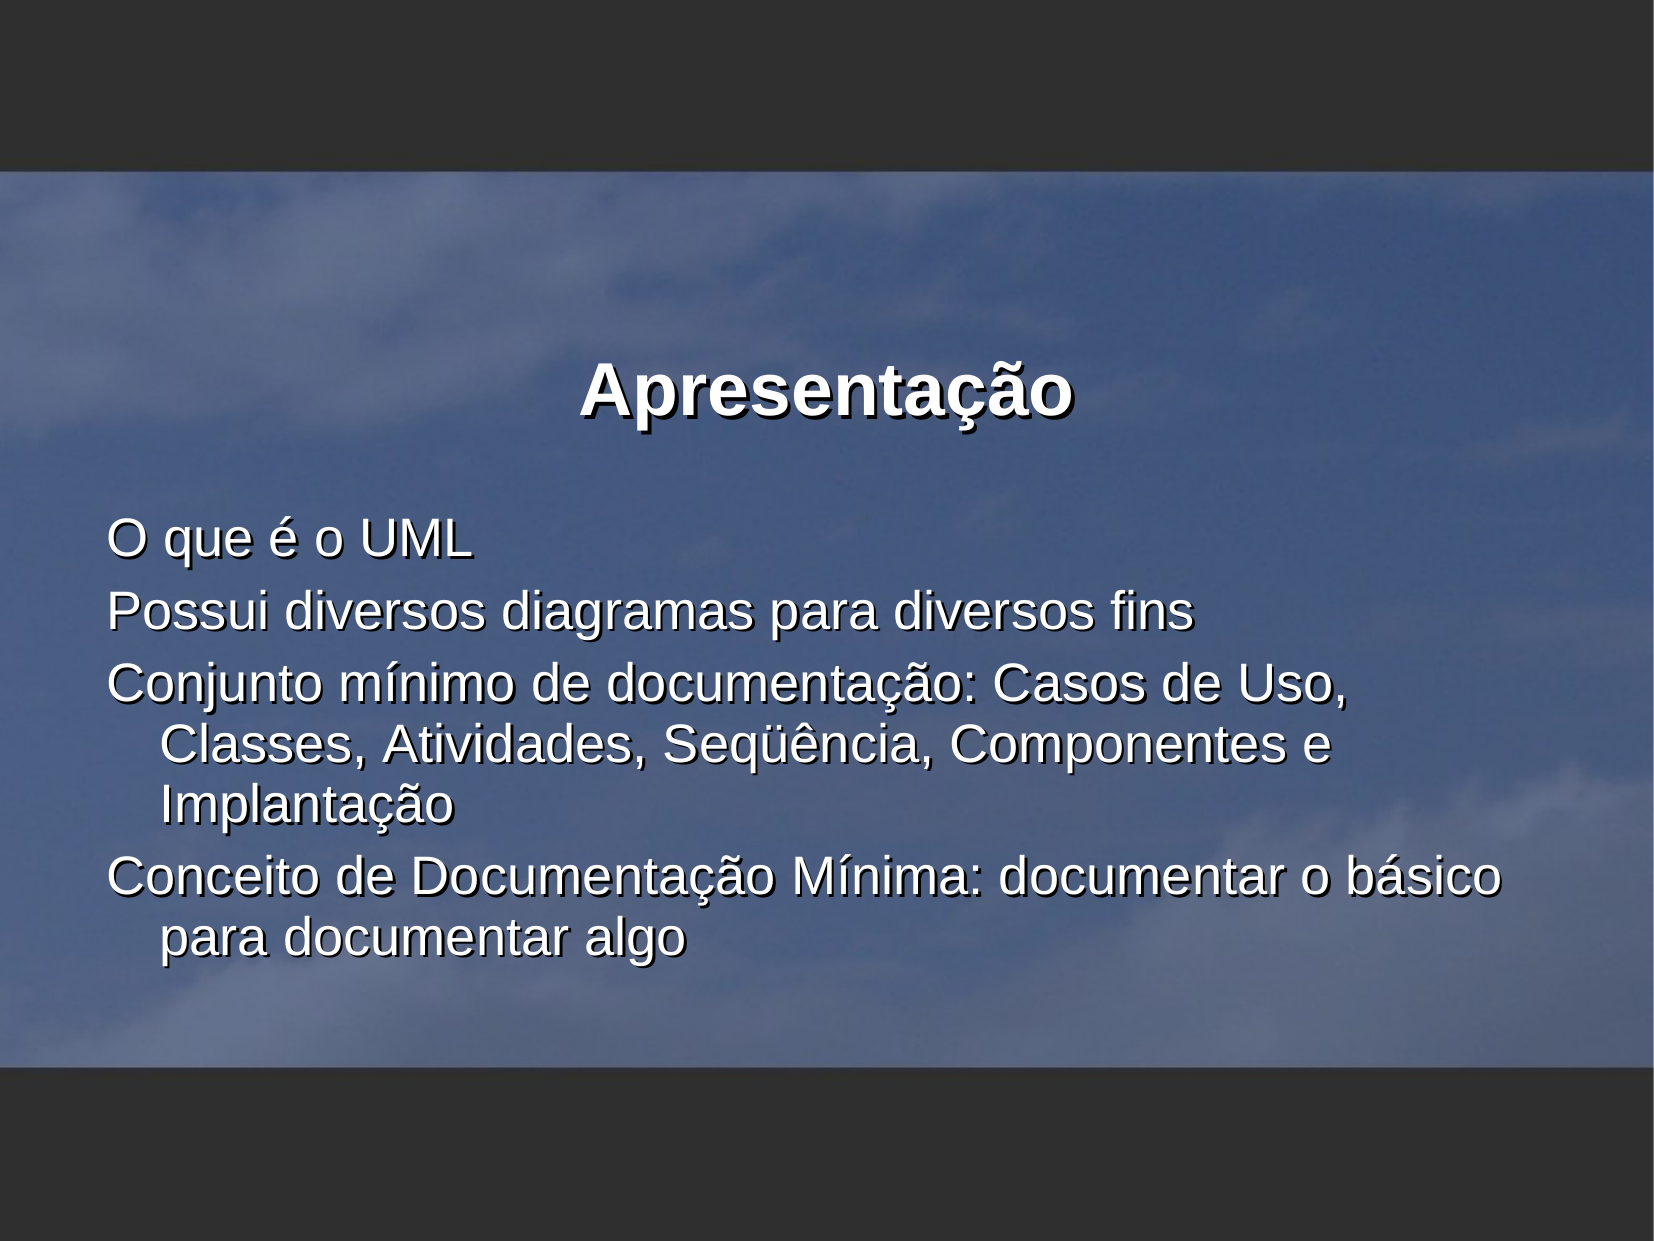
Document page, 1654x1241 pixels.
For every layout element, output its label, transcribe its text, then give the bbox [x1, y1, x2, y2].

picture [0, 0, 1654, 1241]
list O que é o UML Possui diversos diagramas para diversos fins Conjunto mínimo de documentação: Casos de Uso, Classes, Atividades, Seqüência, Componentes e Implantação Conceito de Documentação Mínima: documentar o básico para documentar algo [88, 507, 1565, 968]
title Apresentação [88, 301, 1565, 479]
